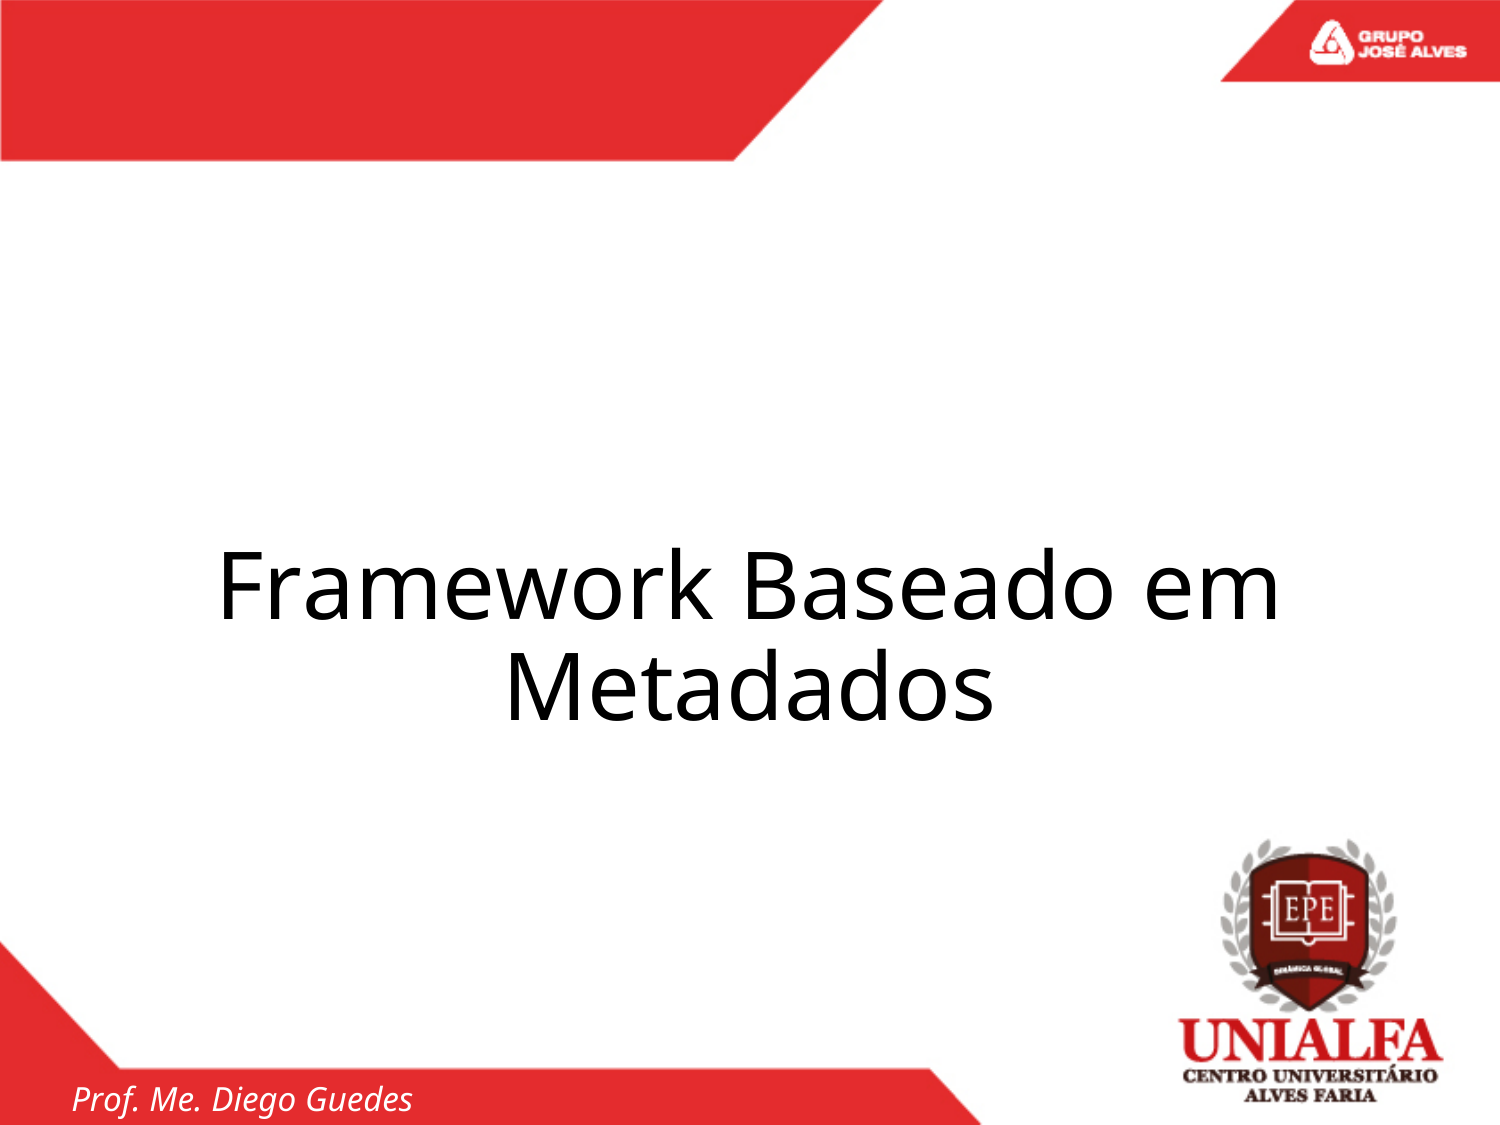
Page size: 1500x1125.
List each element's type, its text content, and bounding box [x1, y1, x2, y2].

text_box Prof. Me. Diego Guedes [56, 1070, 711, 1125]
picture [0, 0, 1500, 1125]
title Framework Baseado em Metadados [102, 280, 1397, 749]
